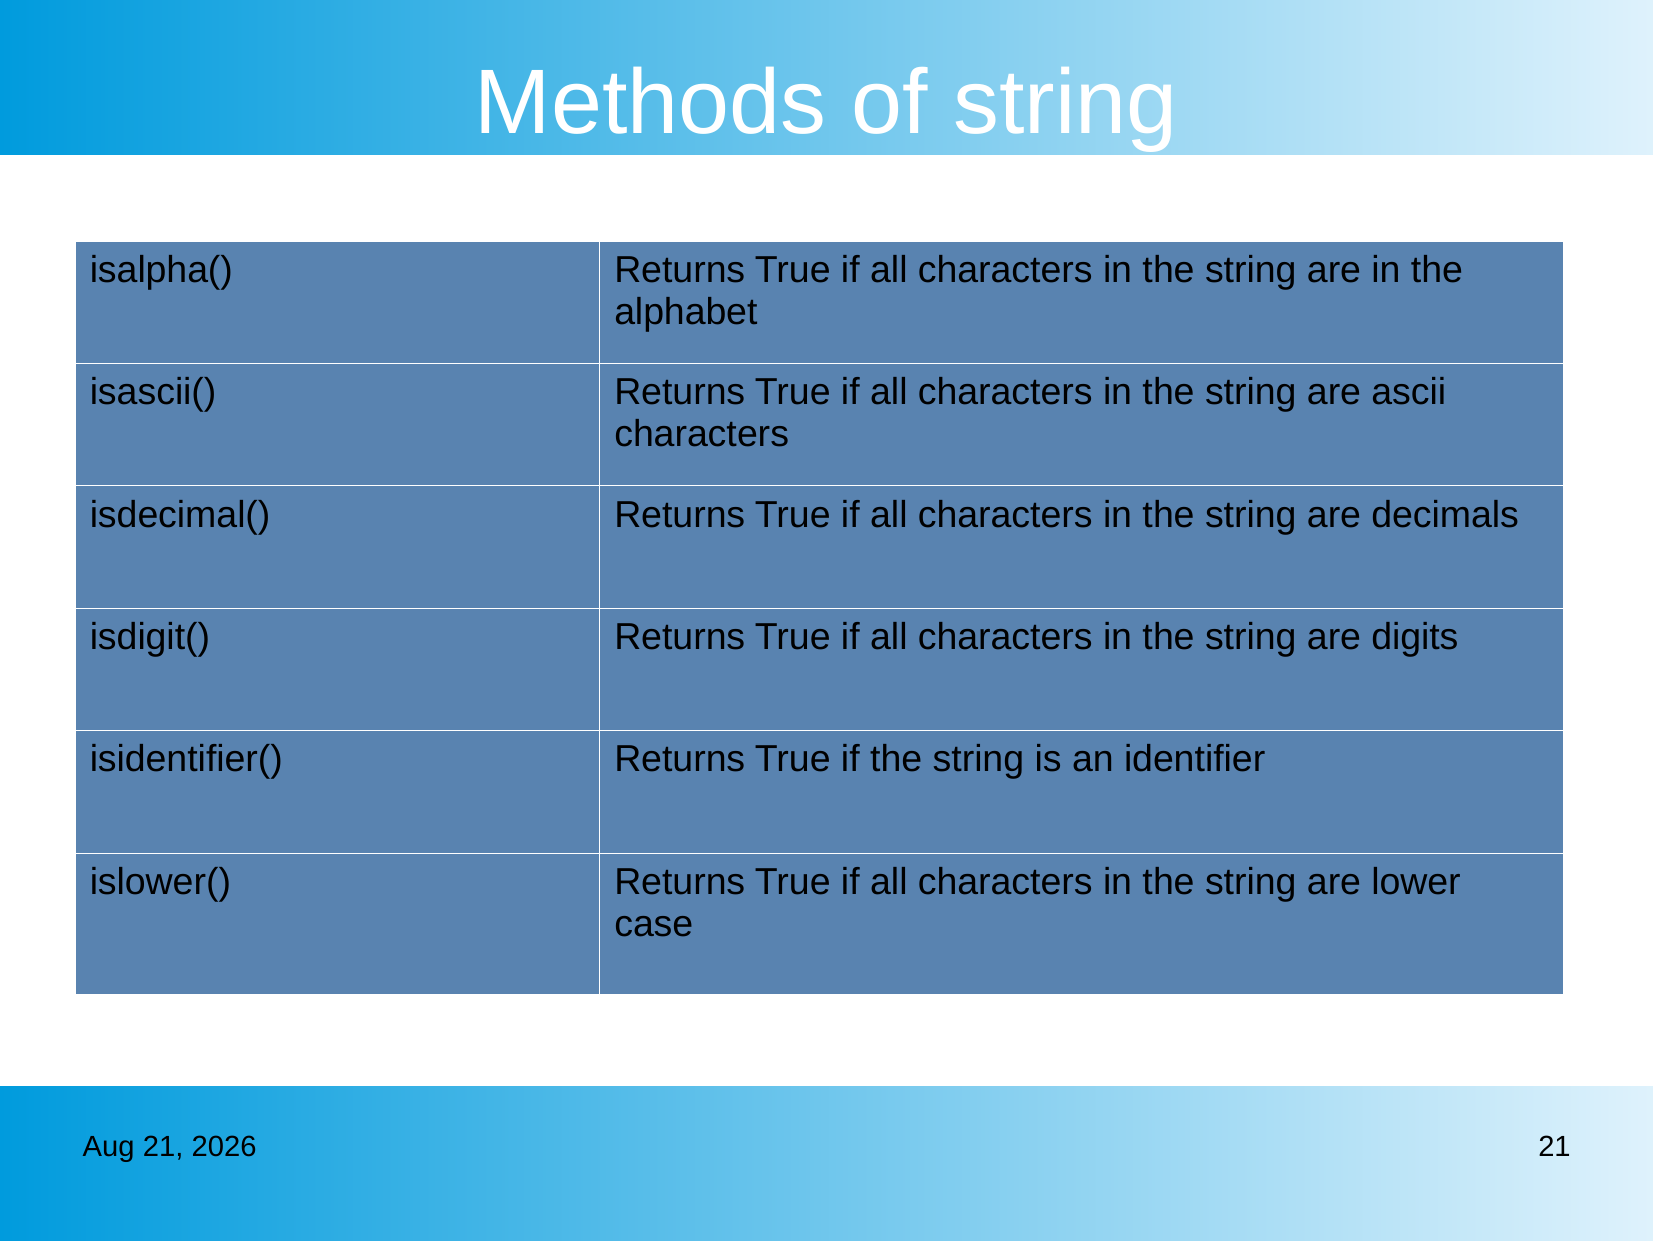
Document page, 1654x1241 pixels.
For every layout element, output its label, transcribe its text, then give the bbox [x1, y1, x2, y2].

table_cell Returns True if all characters in the string are digits [600, 609, 1563, 730]
table_cell Returns True if all characters in the string are lower case [600, 854, 1563, 994]
table_cell isdigit() [76, 609, 599, 730]
table_cell Returns True if all characters in the string are decimals [600, 486, 1563, 608]
table_cell Returns True if all characters in the string are ascii characters [600, 364, 1563, 485]
table_cell islower() [76, 854, 599, 994]
table_cell isidentifier() [76, 731, 599, 853]
table_cell isdecimal() [76, 486, 599, 608]
table_cell Returns True if the string is an identifier [600, 731, 1563, 853]
table_cell isascii() [76, 364, 599, 485]
table_header Returns True if all characters in the string are in the alphabet [600, 242, 1563, 363]
table_header isalpha() [76, 242, 599, 363]
title Methods of string [82, 49, 1571, 155]
